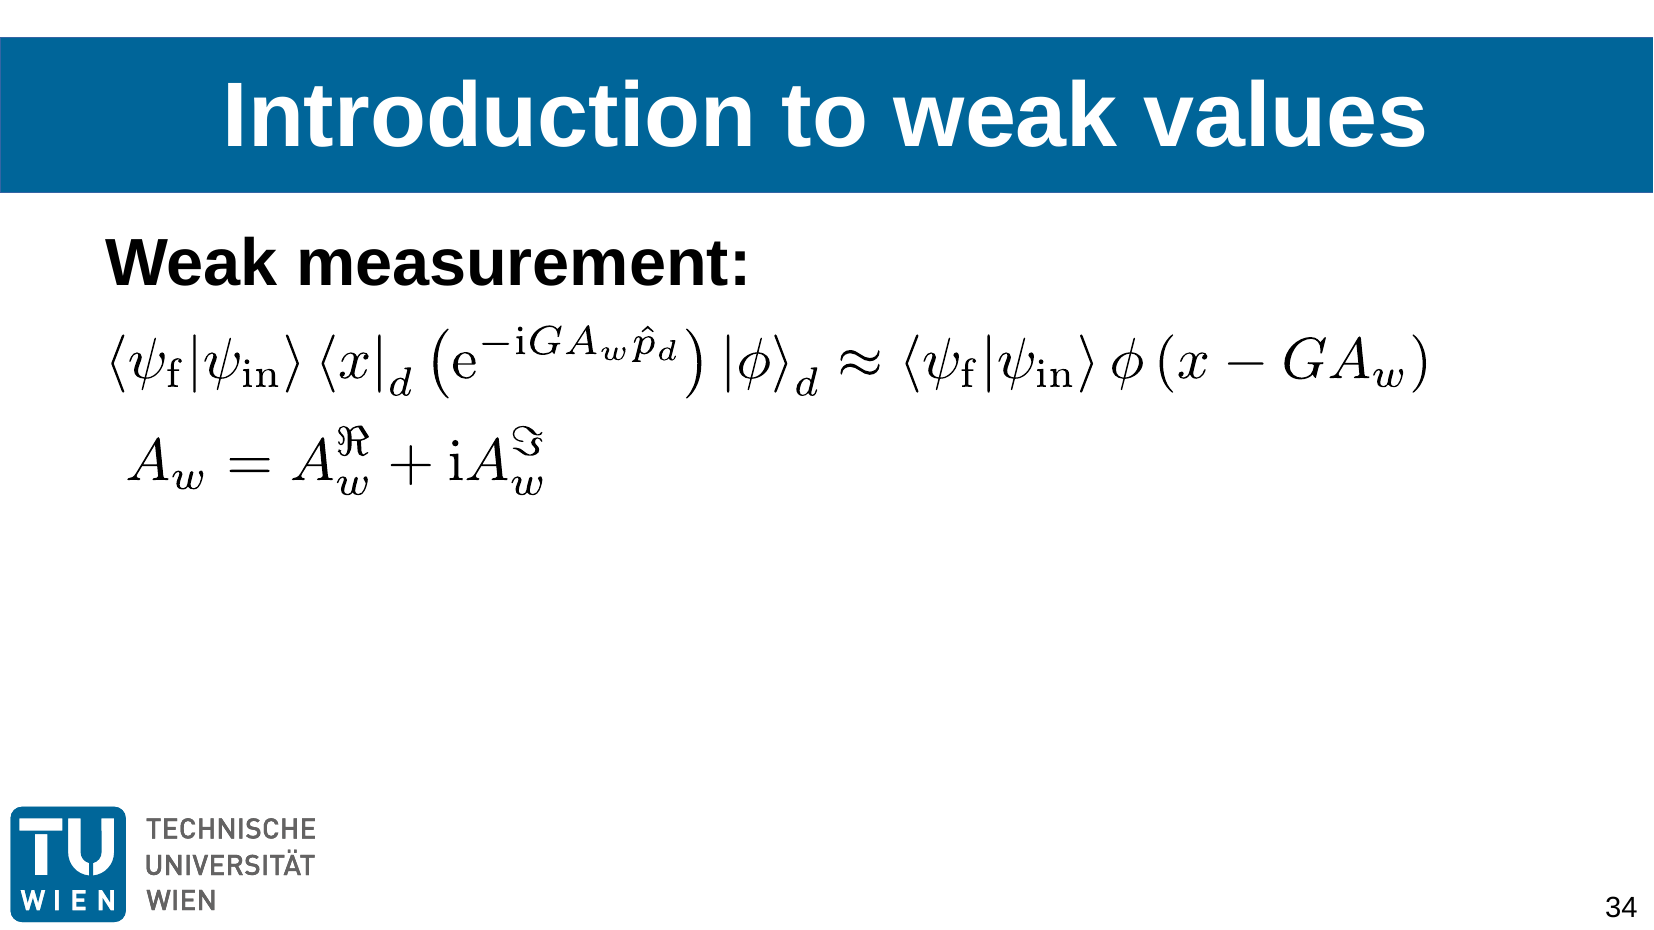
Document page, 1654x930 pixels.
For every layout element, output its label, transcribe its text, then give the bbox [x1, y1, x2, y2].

list Weak measurement: [105, 225, 1593, 765]
picture [111, 424, 562, 500]
picture [101, 314, 1440, 405]
title Introduction to weak values [0, 37, 1653, 193]
